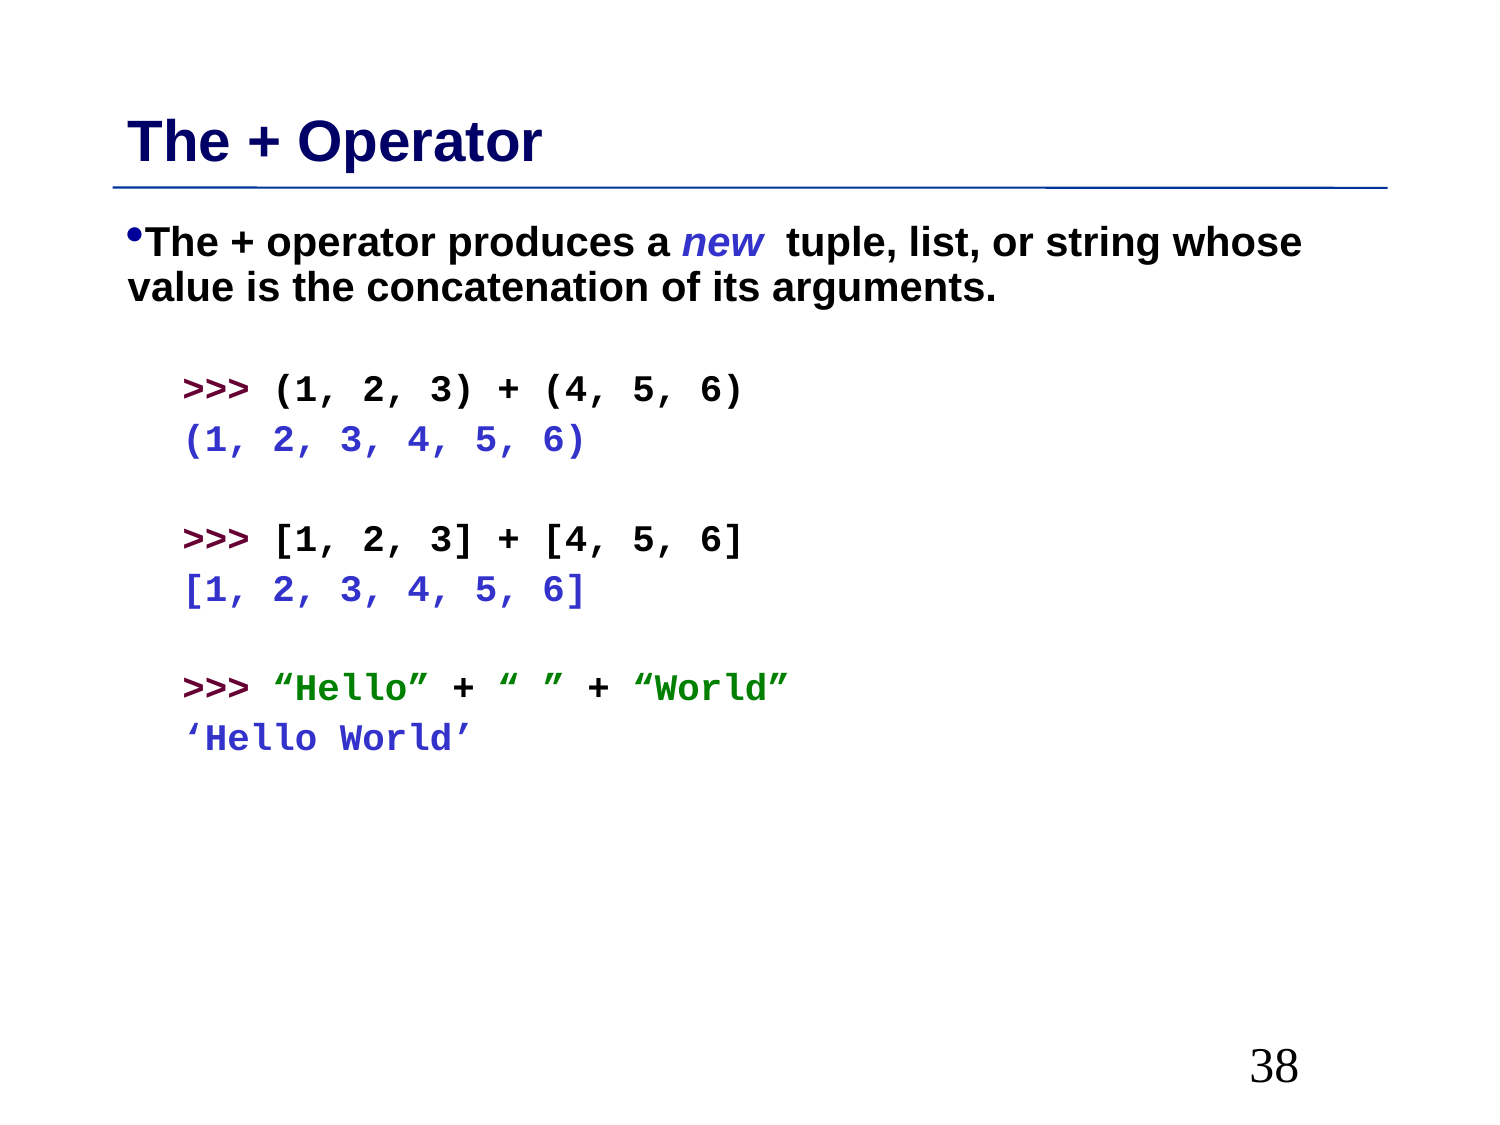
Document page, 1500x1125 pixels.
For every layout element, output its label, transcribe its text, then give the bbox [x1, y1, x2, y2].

list The + operator produces a new tuple, list, or string whose value is the concatenation of its arguments. >>> (1, 2, 3) + (4, 5, 6) (1, 2, 3, 4, 5, 6) >>> [1, 2, 3] + [4, 5, 6] [1, 2, 3, 4, 5, 6] >>> “Hello” + “ ” + “World” ‘Hello World’ [112, 212, 1388, 767]
title The + Operator [112, 95, 1388, 181]
text_box <number> [1074, 994, 1387, 1125]
